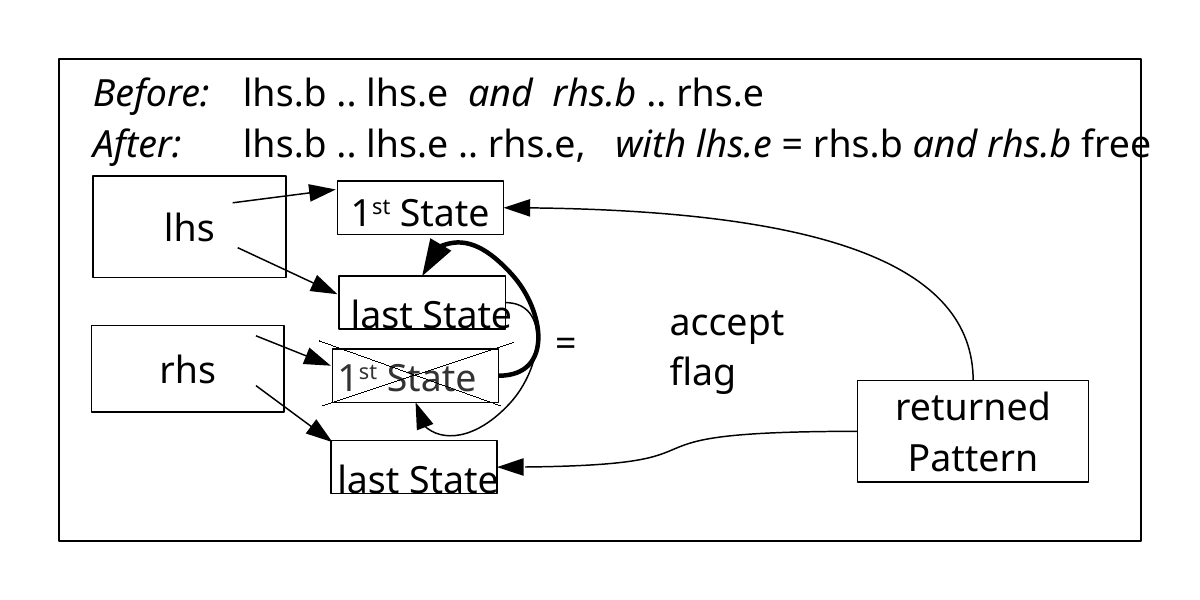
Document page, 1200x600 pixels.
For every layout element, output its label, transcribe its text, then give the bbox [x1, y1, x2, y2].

text_box = [540, 309, 602, 371]
text_box [1137, 59, 1141, 137]
text_box accept flag [654, 287, 789, 393]
text_box rhs [91, 325, 285, 413]
text_box 1st State last State [322, 344, 504, 496]
text_box lhs [92, 176, 286, 278]
text_box [59, 59, 1141, 541]
text_box returned Pattern [857, 380, 1089, 483]
text_box 1st State last State [335, 179, 517, 331]
text_box Before: lhs.b .. lhs.e and rhs.b .. rhs.e After: lhs.b .. lhs.e .. rhs.e, with lhs.e = rhs.b and rhs.b free [78, 59, 1137, 166]
